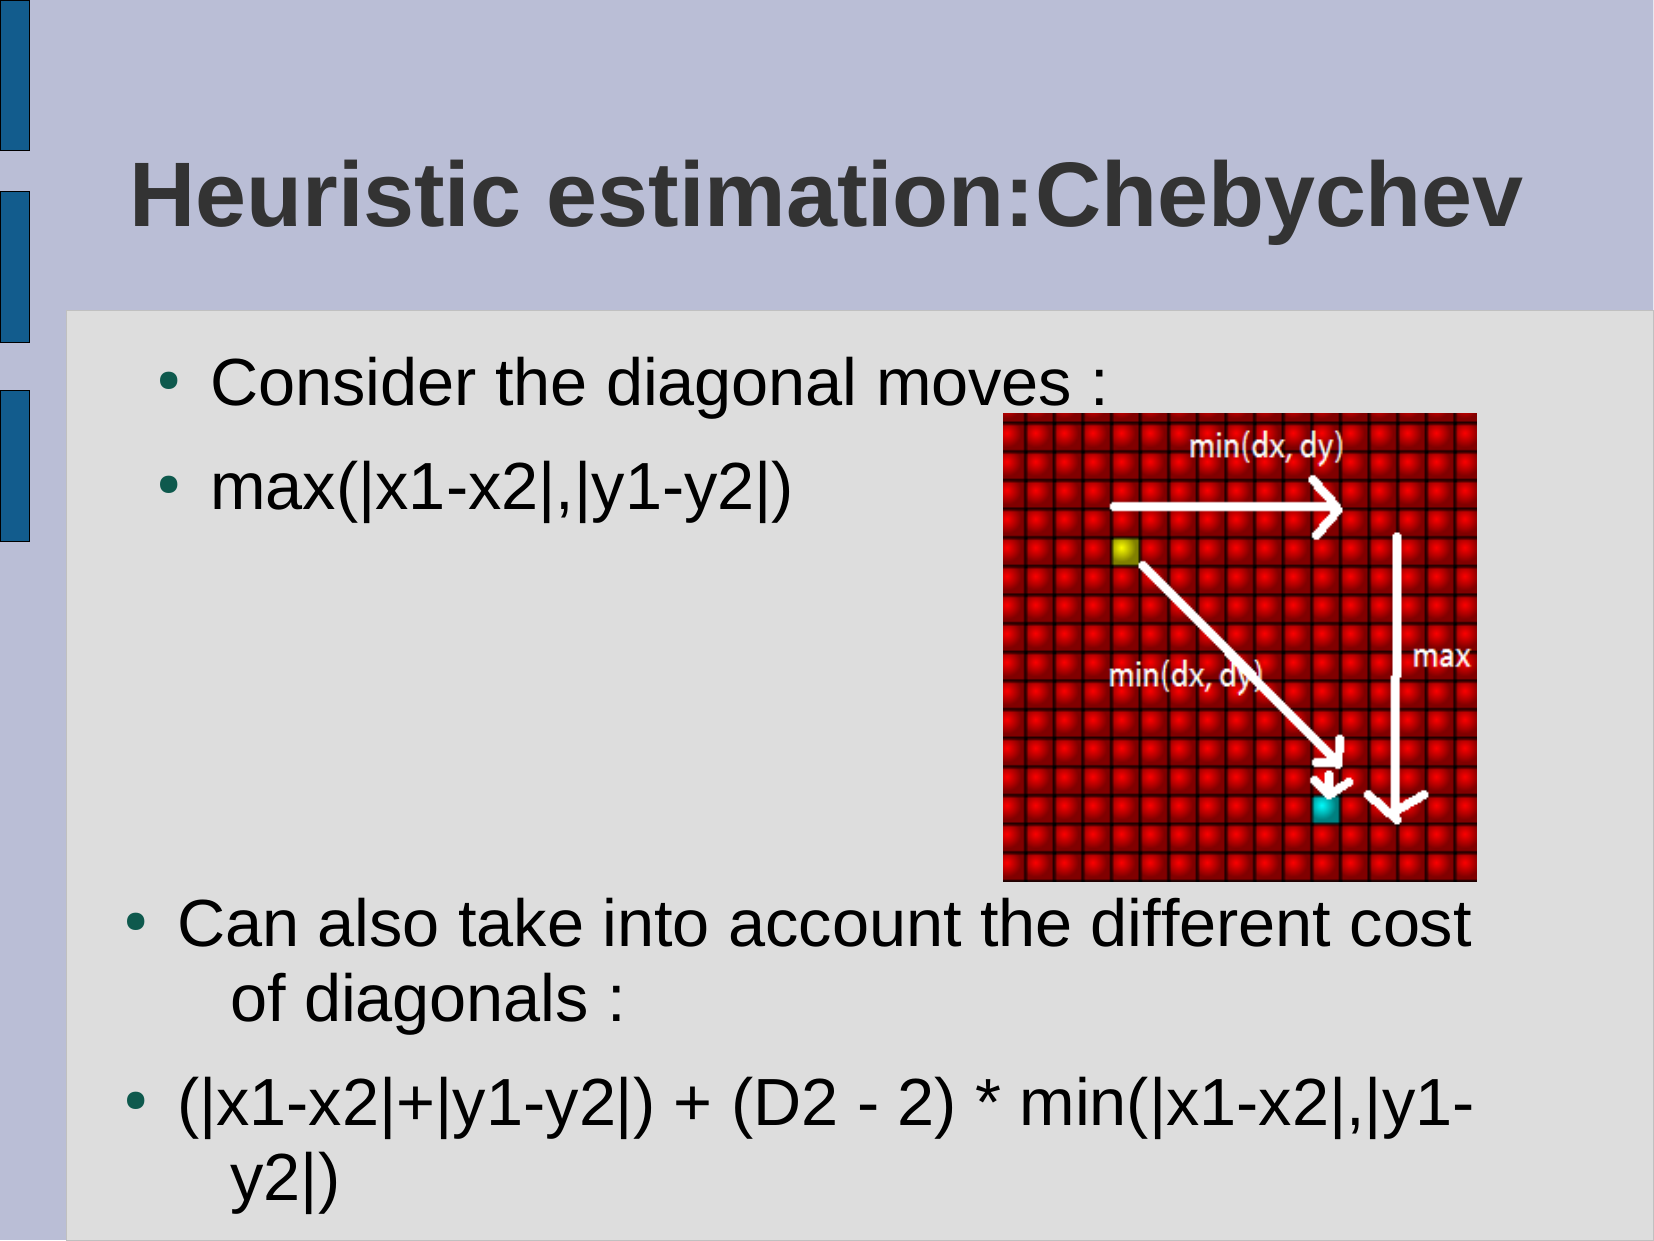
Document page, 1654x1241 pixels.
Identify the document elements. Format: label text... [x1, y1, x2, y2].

picture [1003, 413, 1477, 882]
list Consider the diagonal moves : max(|x1-x2|,|y1-y2|) [121, 344, 1534, 718]
title Heuristic estimation:Chebychev [121, 91, 1534, 299]
list Can also take into account the different cost of diagonals : (|x1-x2|+|y1-y2|) + (D2 - 2) * min(|x1-x2|,|y1-y2|) [88, 885, 1501, 1215]
